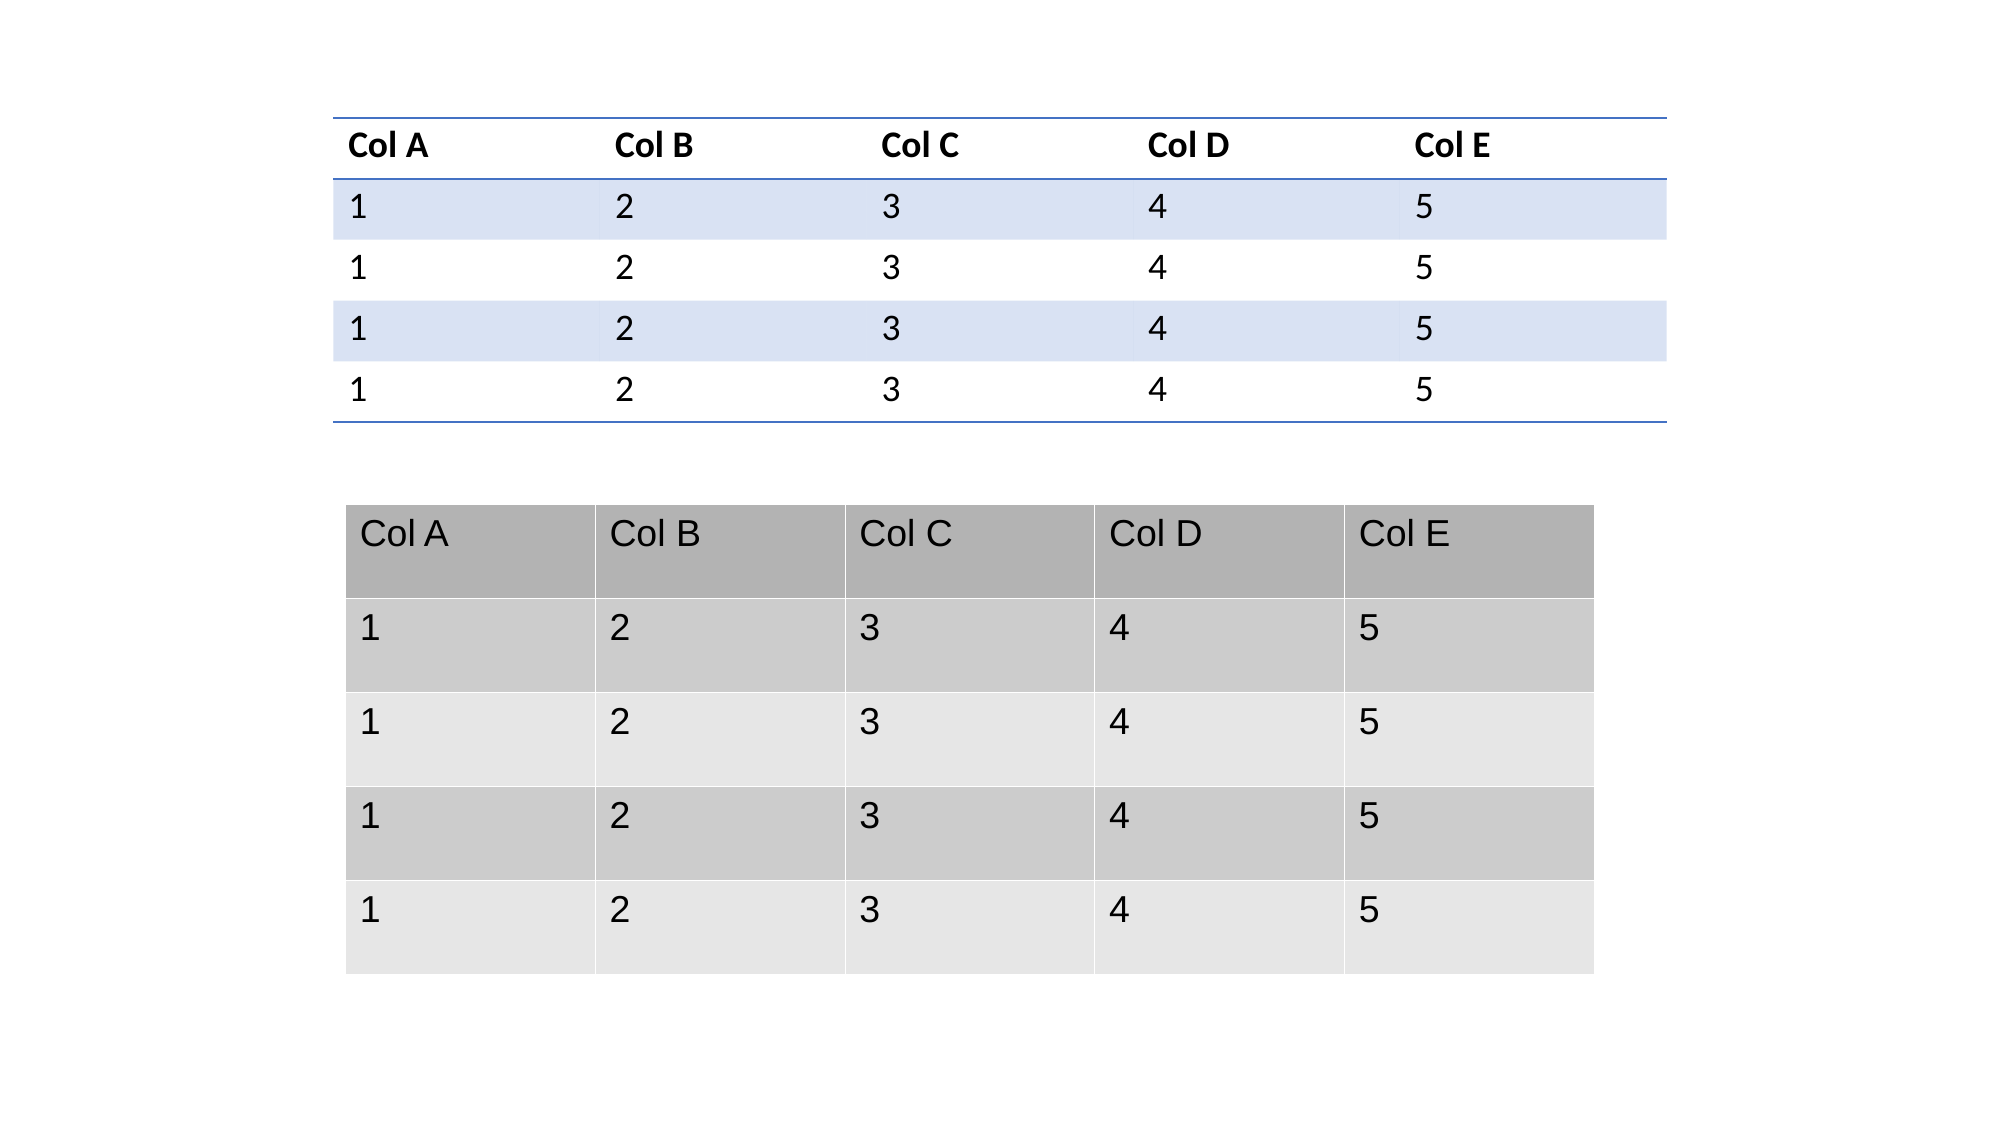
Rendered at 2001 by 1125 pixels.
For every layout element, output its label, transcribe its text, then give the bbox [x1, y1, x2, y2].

table_cell 2 [600, 361, 867, 421]
table_cell 3 [867, 361, 1133, 421]
table_header Col A [333, 119, 600, 178]
table_cell 2 [600, 180, 867, 240]
table_cell 5 [1345, 599, 1594, 692]
table_header Col E [1400, 119, 1667, 178]
table_header Col C [867, 119, 1133, 178]
table_cell 5 [1345, 787, 1594, 880]
table_cell 1 [333, 301, 600, 361]
table_cell 4 [1133, 240, 1400, 301]
table_cell 1 [346, 881, 595, 974]
table_header Col C [846, 505, 1094, 598]
table_cell 1 [333, 361, 600, 421]
table_header Col B [596, 505, 845, 598]
table_cell 2 [600, 301, 867, 361]
table_cell 5 [1400, 240, 1667, 301]
table_cell 3 [846, 599, 1094, 692]
table_cell 3 [846, 881, 1094, 974]
table_cell 3 [867, 240, 1133, 301]
table_cell 2 [596, 599, 845, 692]
table_cell 4 [1095, 693, 1344, 786]
table_cell 4 [1095, 787, 1344, 880]
table_header Col B [600, 119, 867, 178]
table_cell 3 [846, 693, 1094, 786]
table_header Col D [1133, 119, 1400, 178]
table_header Col A [346, 505, 595, 598]
table_cell 4 [1133, 361, 1400, 421]
table_cell 5 [1345, 881, 1594, 974]
table_cell 4 [1133, 180, 1400, 240]
table_cell 3 [867, 301, 1133, 361]
table_cell 2 [596, 881, 845, 974]
table_cell 2 [596, 787, 845, 880]
table_cell 5 [1400, 180, 1667, 240]
table_cell 1 [346, 599, 595, 692]
table_cell 2 [596, 693, 845, 786]
table_cell 4 [1095, 599, 1344, 692]
table_cell 1 [333, 180, 600, 240]
table_cell 1 [346, 693, 595, 786]
table_cell 5 [1345, 693, 1594, 786]
table_cell 2 [600, 240, 867, 301]
table_cell 5 [1400, 361, 1667, 421]
table_header Col D [1095, 505, 1344, 598]
table_header Col E [1345, 505, 1594, 598]
table_cell 4 [1133, 301, 1400, 361]
table_cell 5 [1400, 301, 1667, 361]
table_cell 4 [1095, 881, 1344, 974]
table_cell 1 [346, 787, 595, 880]
table_cell 1 [333, 240, 600, 301]
table_cell 3 [867, 180, 1133, 240]
table_cell 3 [846, 787, 1094, 880]
